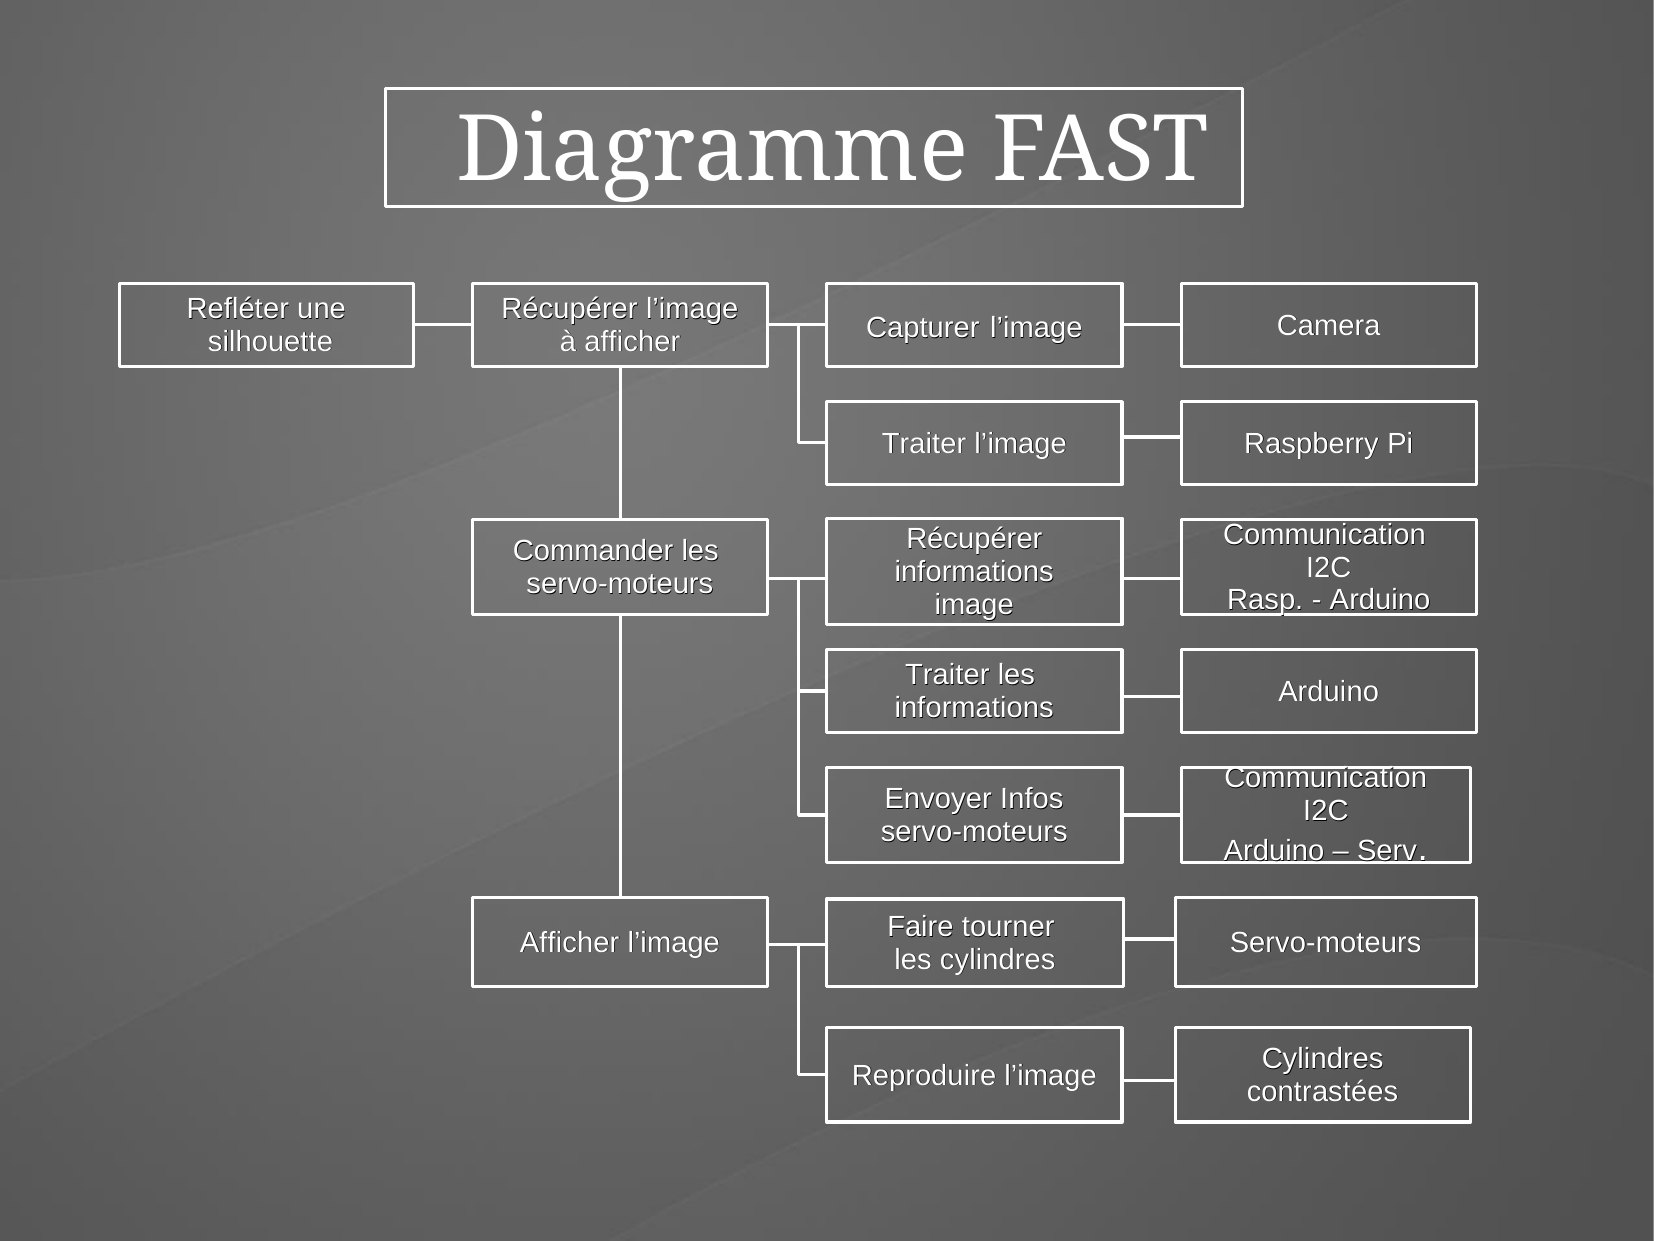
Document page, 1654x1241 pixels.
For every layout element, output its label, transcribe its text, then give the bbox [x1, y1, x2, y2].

text_box Traiter les informations [826, 649, 1123, 733]
picture [0, 0, 1654, 1241]
text_box Reproduire l’image [826, 1027, 1123, 1123]
text_box Traiter l’image [826, 401, 1123, 485]
text_box Récupérer informations image [826, 518, 1123, 625]
text_box Cylindres contrastées [1175, 1027, 1471, 1123]
text_box Refléter une silhouette [119, 283, 414, 367]
text_box Commander les servo-moteurs [472, 519, 768, 615]
text_box Arduino [1181, 649, 1477, 733]
text_box [385, 88, 1243, 207]
text_box Afficher l’image [472, 897, 768, 987]
text_box Camera [1181, 283, 1477, 367]
text_box Communication I2C Rasp. - Arduino [1181, 519, 1477, 615]
title Diagramme FAST [88, 41, 1577, 249]
text_box Récupérer l’image à afficher [472, 283, 768, 367]
text_box Communication I2C Arduino – Serv. [1181, 767, 1471, 863]
text_box Faire tourner les cylindres [826, 899, 1124, 987]
text_box Servo-moteurs [1175, 897, 1477, 987]
text_box Capturer l’image [826, 283, 1123, 367]
text_box Envoyer Infos servo-moteurs [826, 767, 1123, 863]
text_box Raspberry Pi [1181, 401, 1477, 485]
